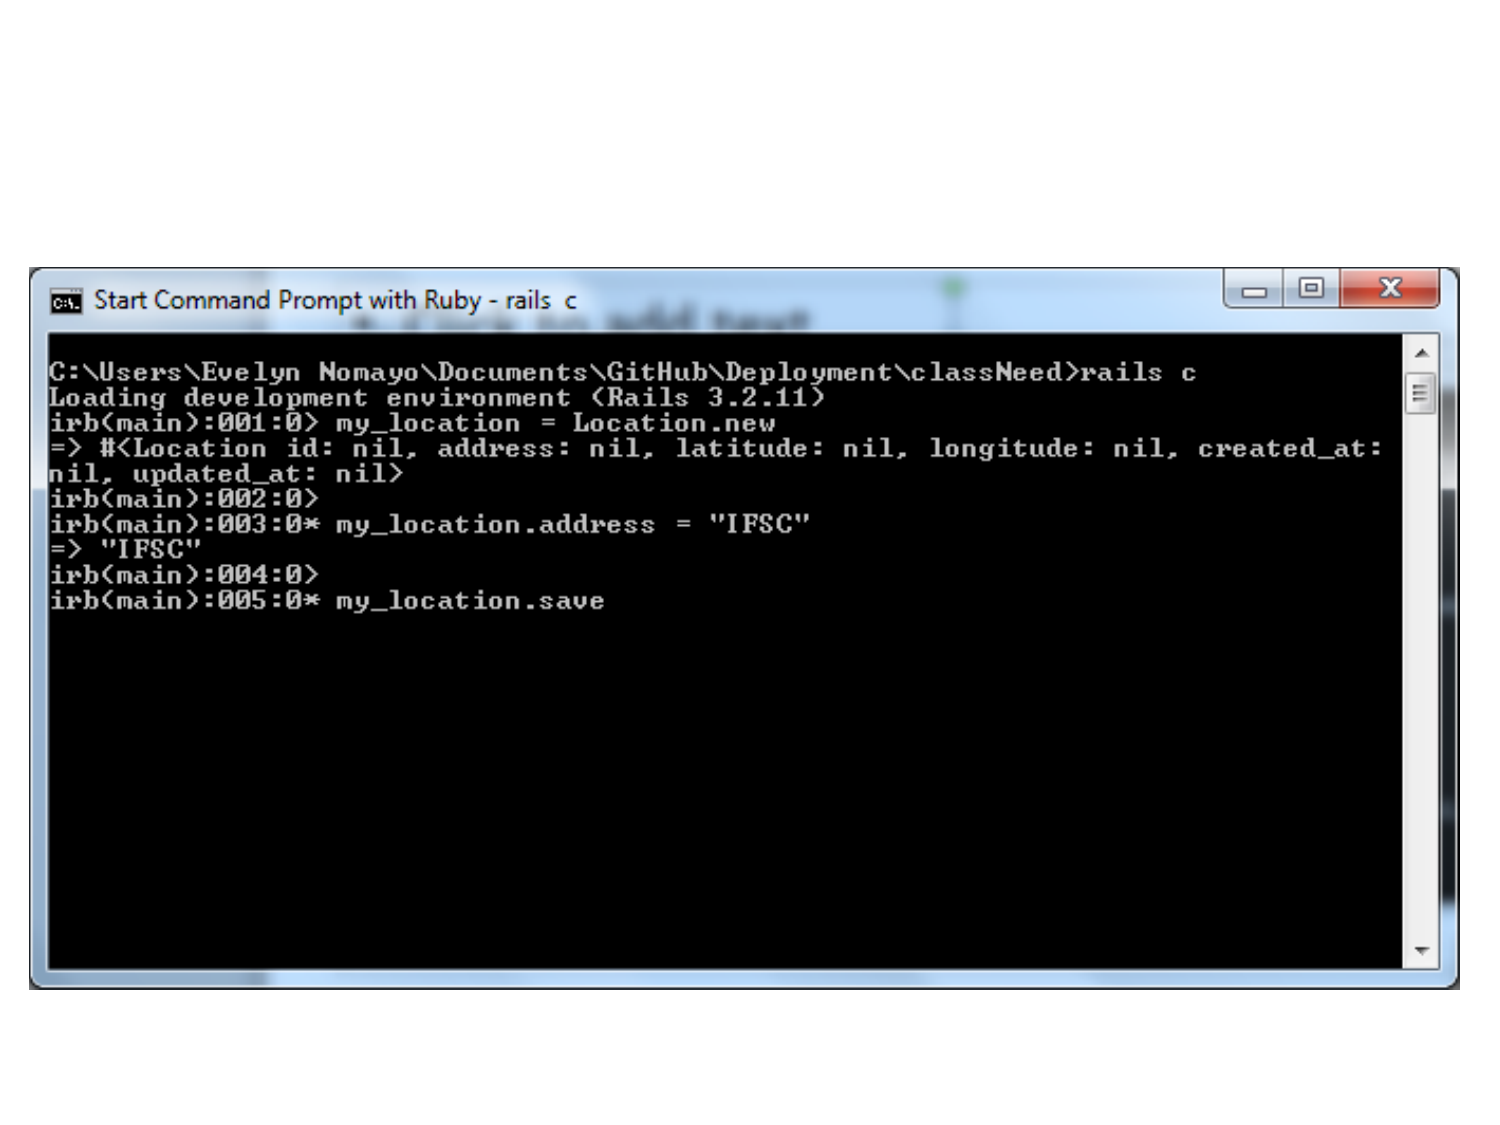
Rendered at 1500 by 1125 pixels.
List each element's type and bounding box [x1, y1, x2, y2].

picture [29, 267, 1460, 990]
